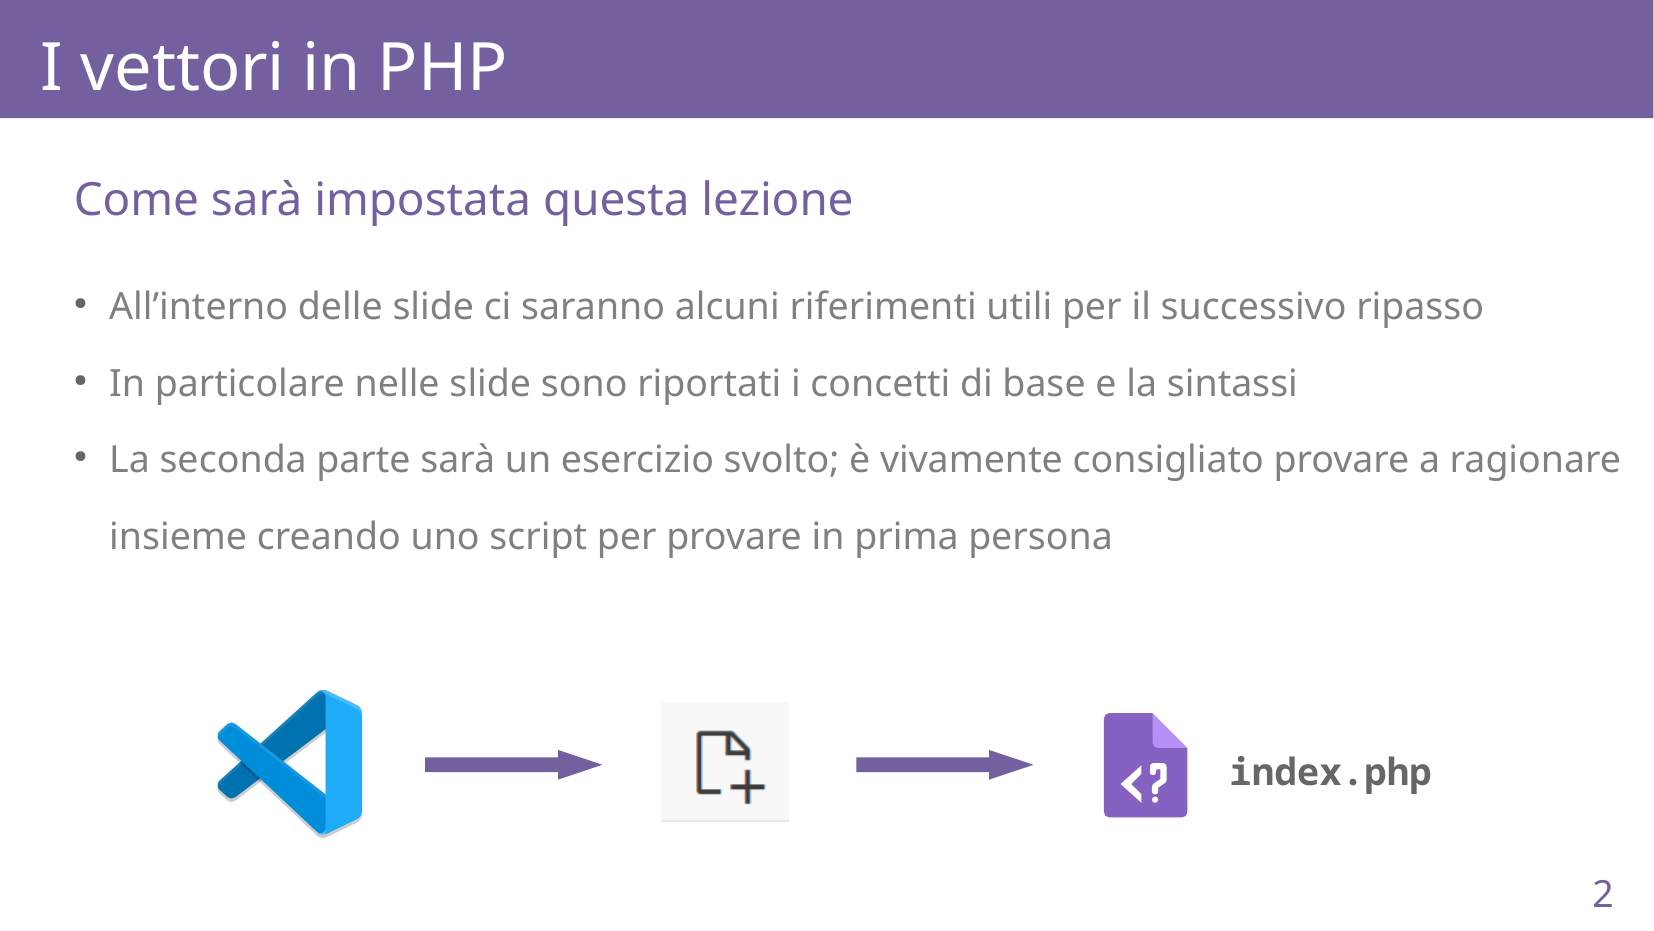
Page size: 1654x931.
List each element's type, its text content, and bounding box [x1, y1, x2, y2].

picture [661, 702, 789, 822]
picture [1086, 702, 1205, 821]
text_box All’interno delle slide ci saranno alcuni riferimenti utili per il successivo ripasso In particolare nelle slide sono riportati i concetti di base e la sintassi La seconda parte sarà un esercizio svolto; è vivamente consigliato provare a ragionare insieme creando uno script per provare in prima persona [59, 246, 1599, 599]
text_box Come sarà impostata questa lezione [59, 158, 1107, 229]
text_box [0, 0, 1654, 119]
picture [206, 679, 373, 846]
text_box [425, 750, 603, 780]
text_box [856, 750, 1034, 780]
text_box I vettori in PHP [25, 11, 523, 107]
text_box <numero> [1510, 860, 1654, 931]
text_box index.php [1214, 738, 1447, 799]
